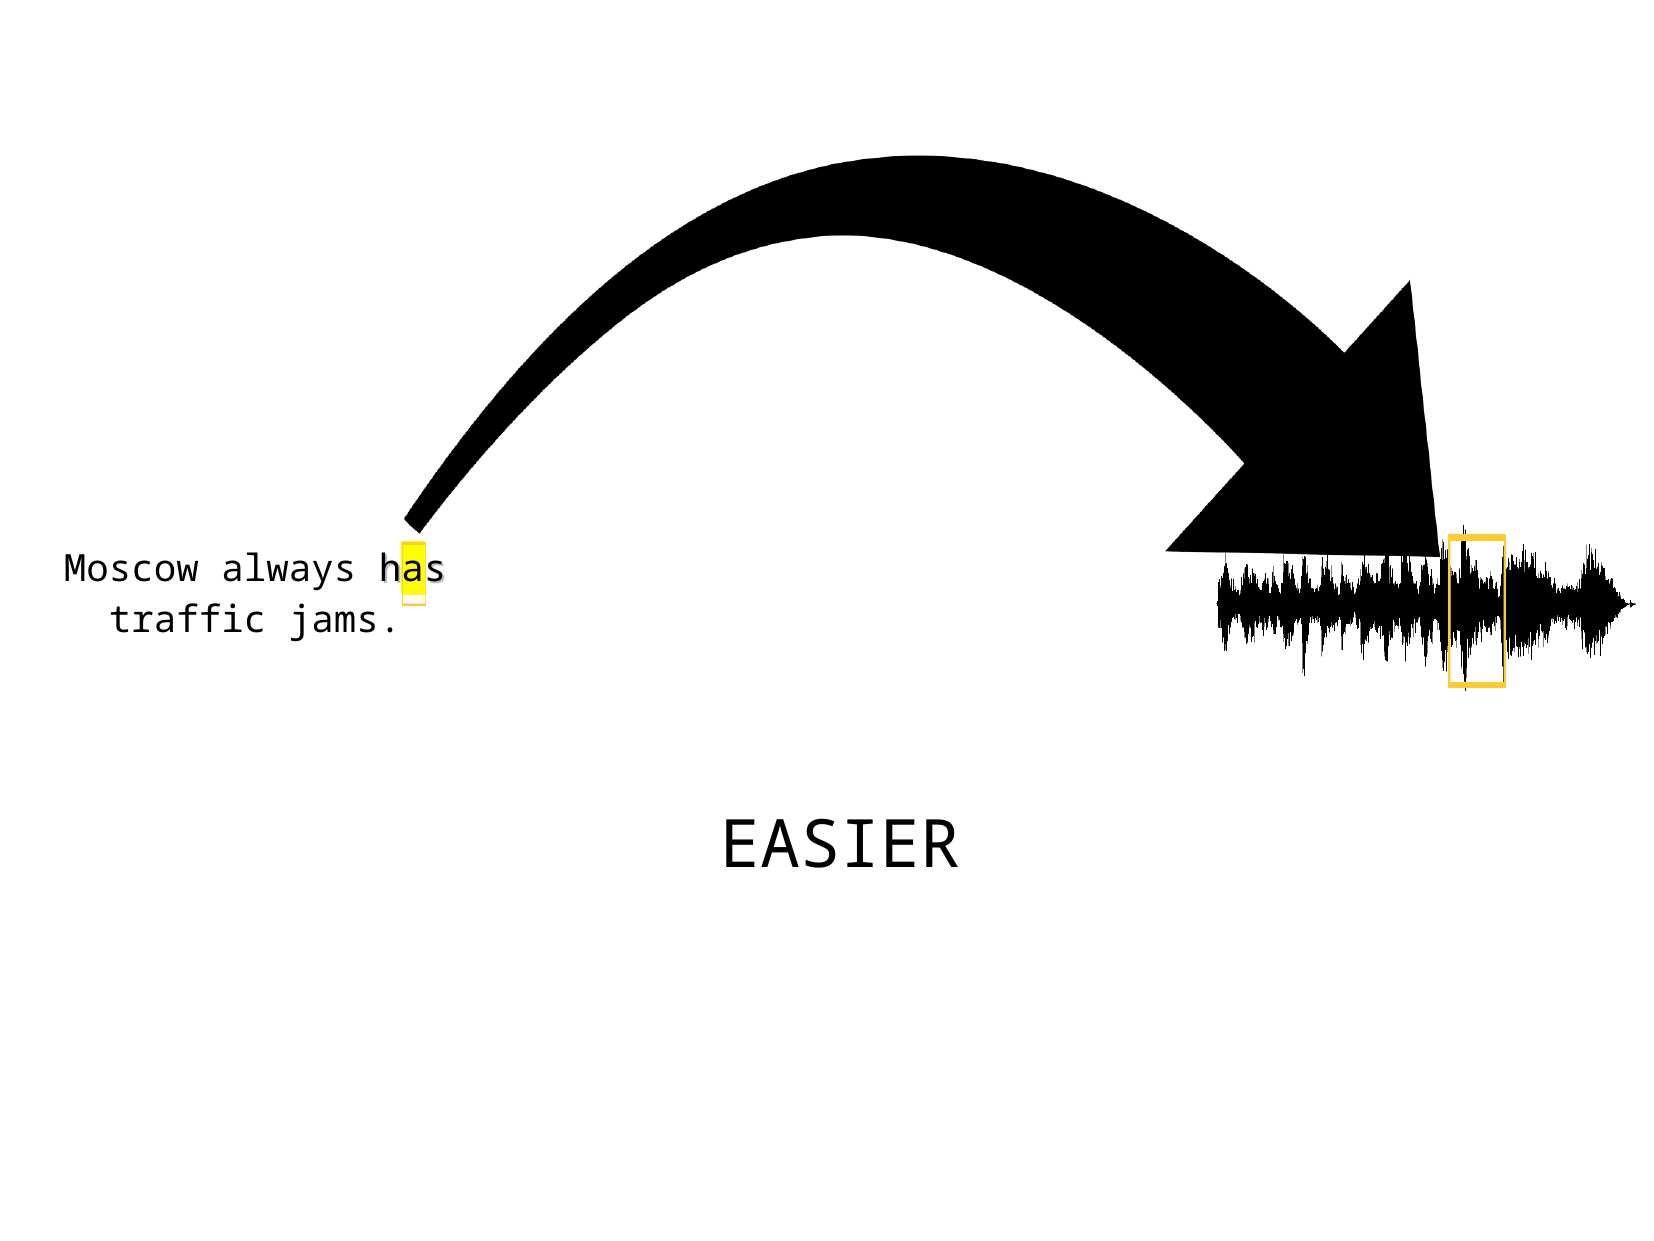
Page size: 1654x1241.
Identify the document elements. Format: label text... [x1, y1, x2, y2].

text_box EASIER [630, 728, 999, 954]
subtitle Moscow always has traffic jams. [45, 480, 466, 706]
picture [385, 0, 1636, 1036]
